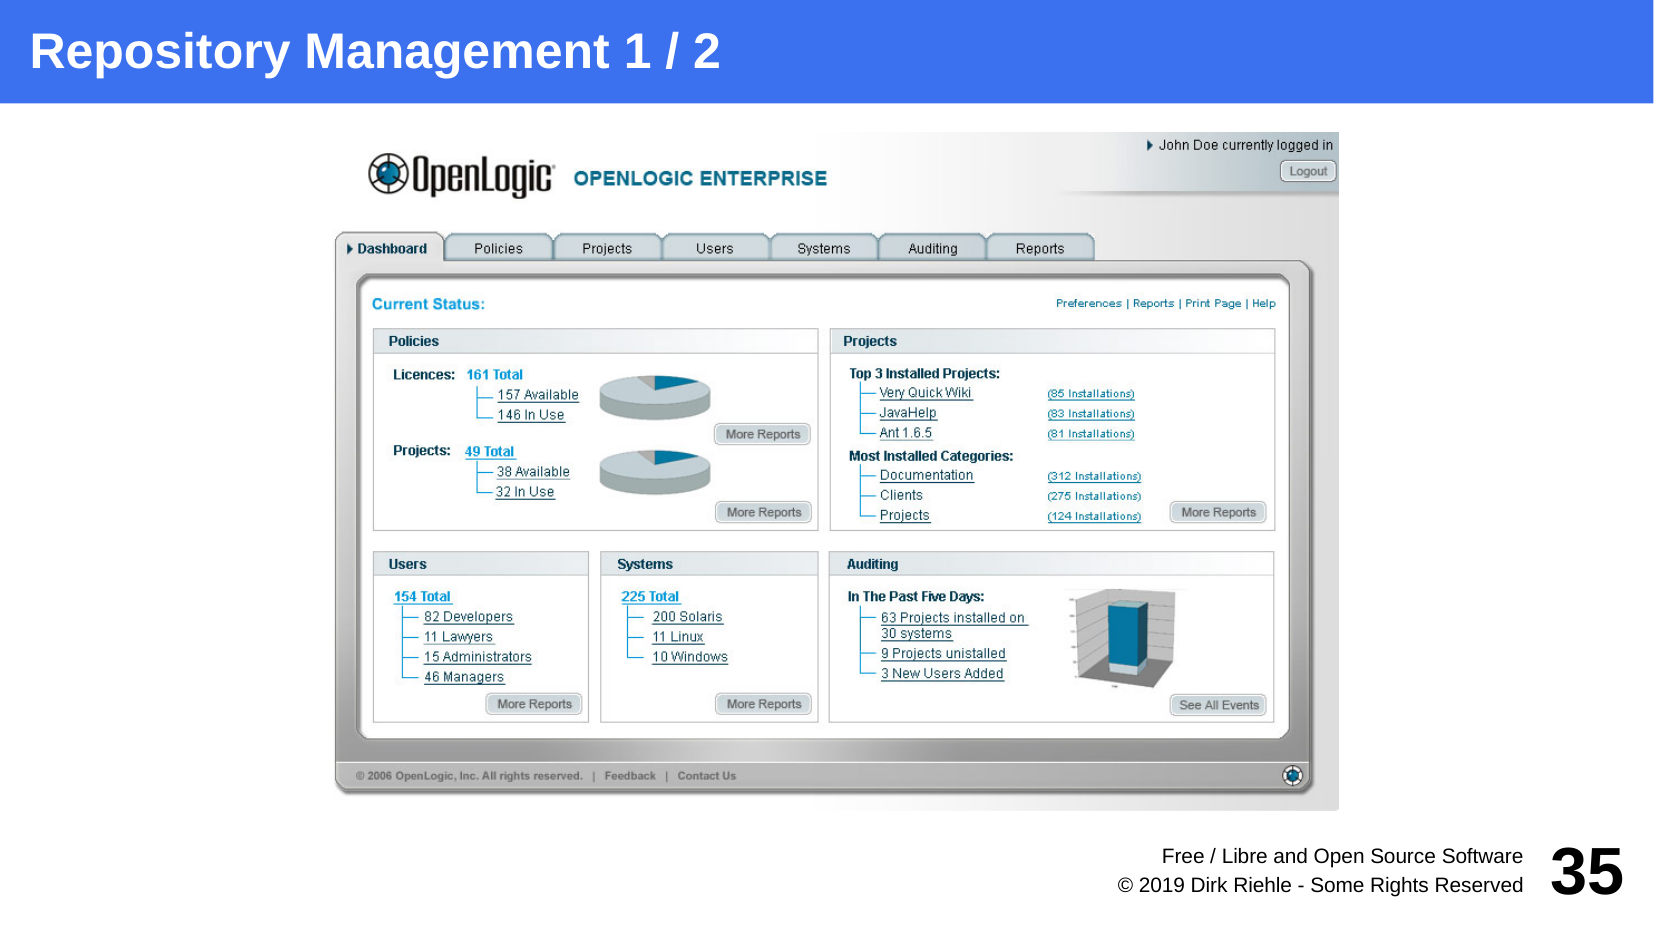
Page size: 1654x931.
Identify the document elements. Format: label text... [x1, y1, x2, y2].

title Repository Management 1 / 2 [0, 0, 1654, 104]
picture [319, 132, 1334, 813]
